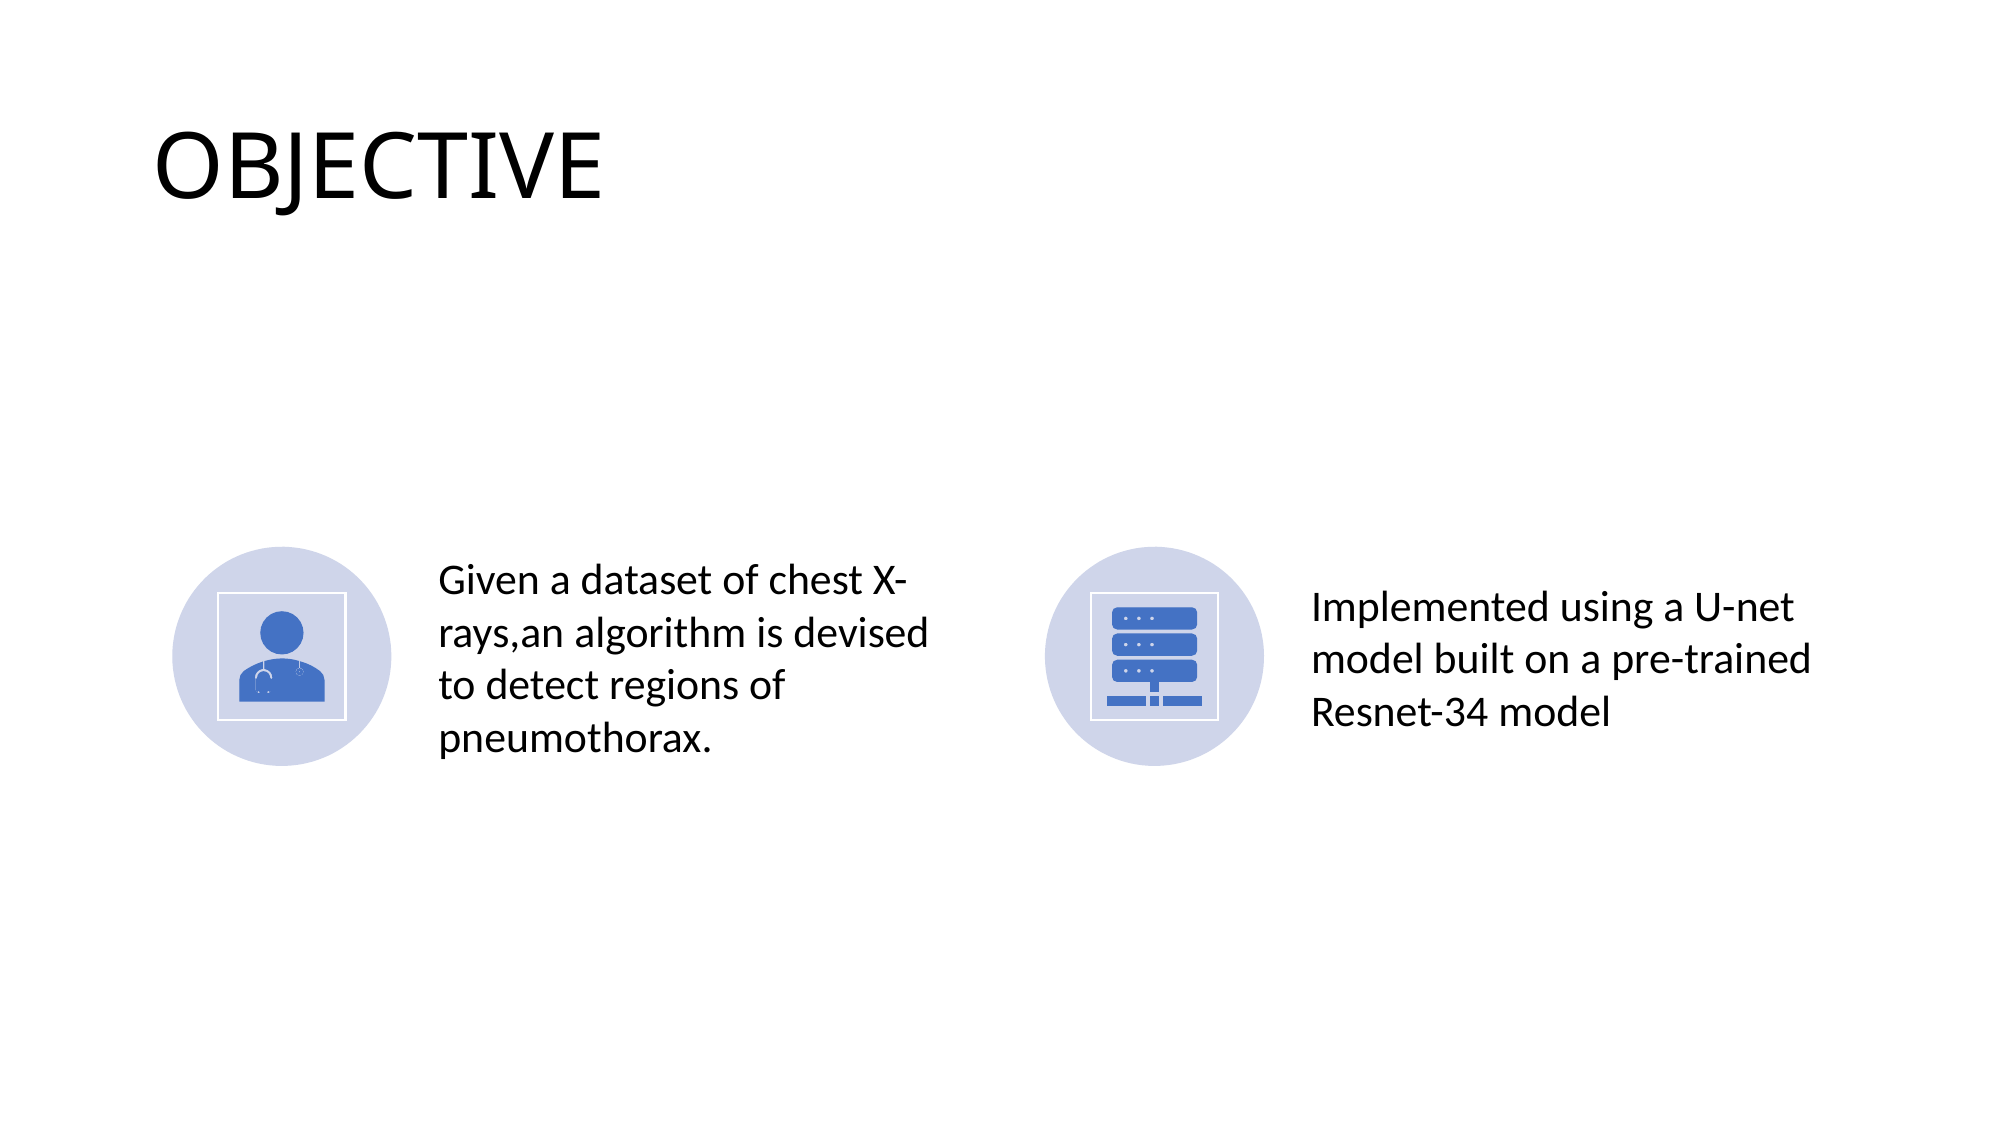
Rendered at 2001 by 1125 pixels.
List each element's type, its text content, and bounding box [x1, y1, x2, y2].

text_box Given a dataset of chest X-rays,an algorithm is devised to detect regions of pneumothorax. [438, 546, 955, 766]
title OBJECTIVE [137, 59, 1863, 278]
text_box Implemented using a U-net model built on a pre-trained Resnet-34 model [1311, 546, 1828, 766]
text_box [172, 546, 392, 766]
text_box [1044, 546, 1265, 766]
